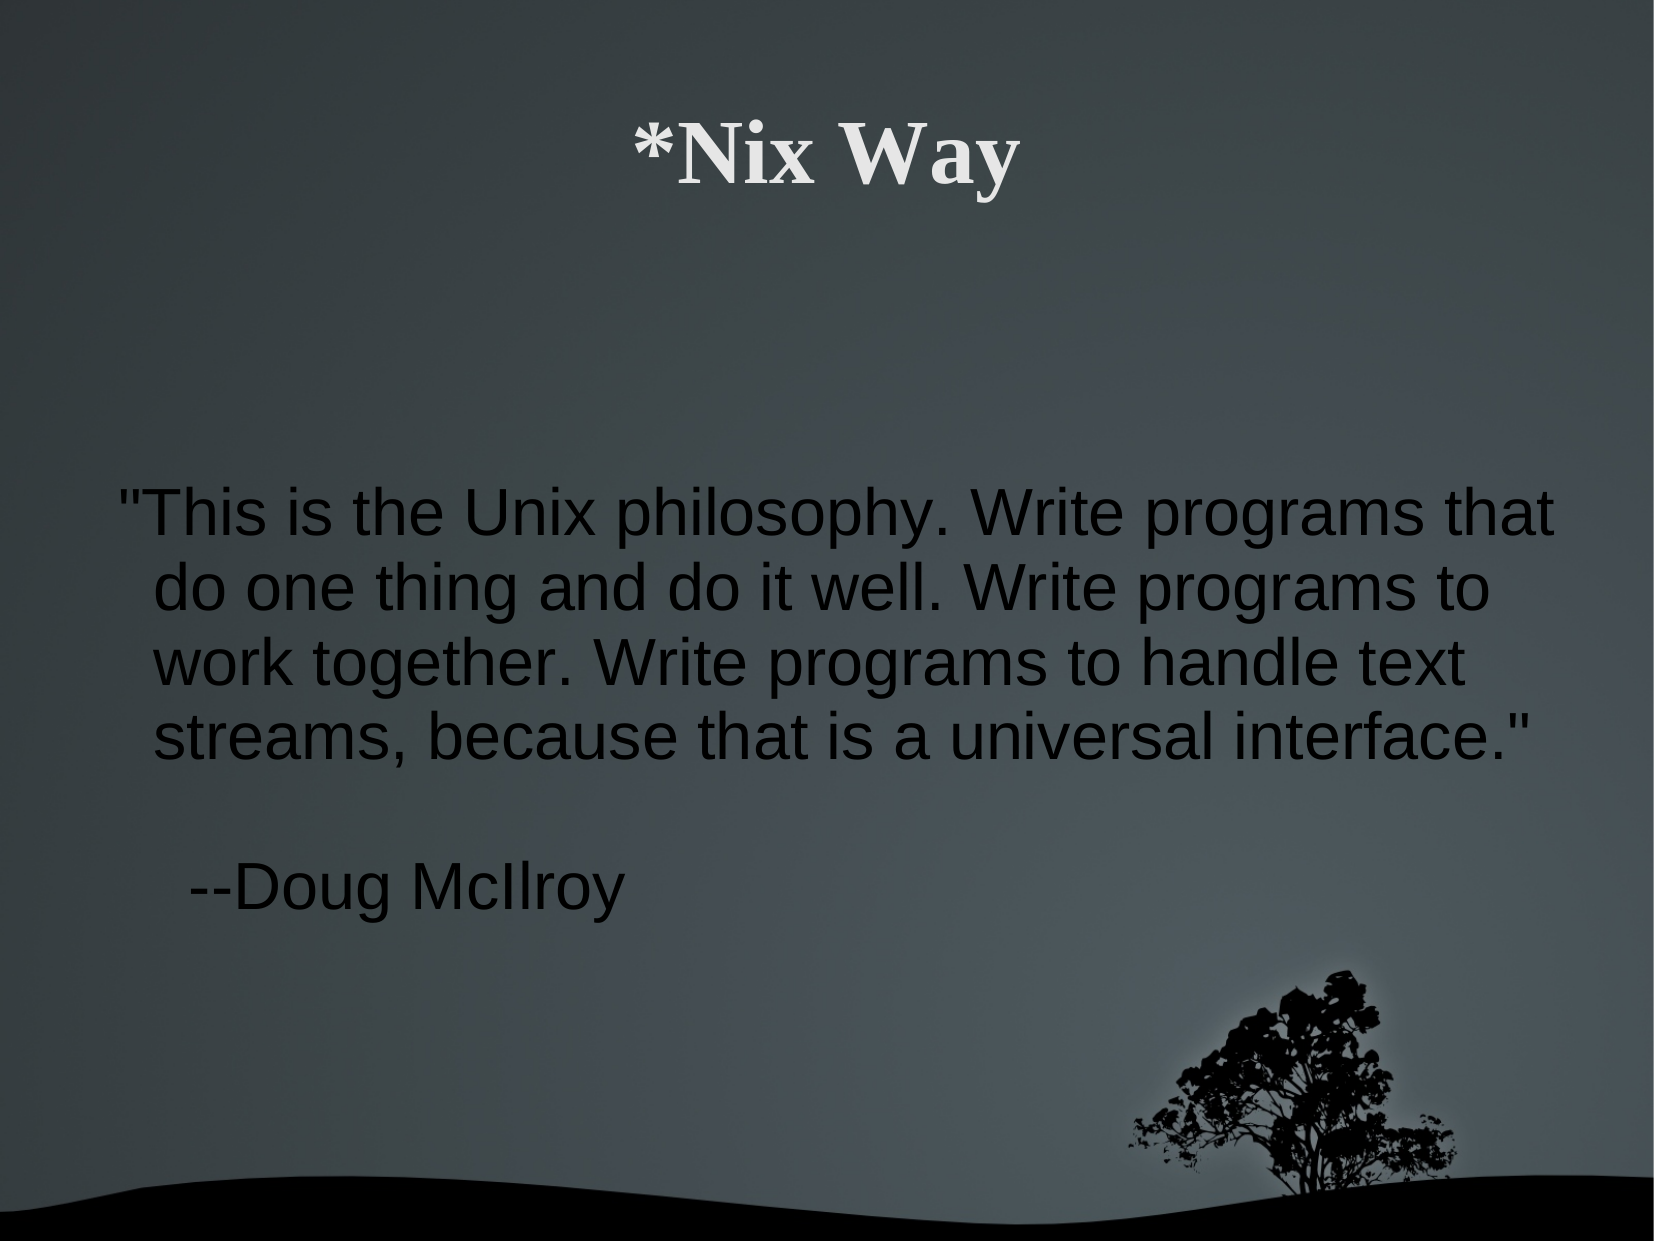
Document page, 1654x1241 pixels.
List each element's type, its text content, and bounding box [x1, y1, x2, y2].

title *Nix Way [82, 56, 1571, 250]
picture [0, 0, 1654, 1241]
subtitle "This is the Unix philosophy. Write programs that do one thing and do it well. Write programs to work together. Write programs to handle text streams, because that is a universal interface." --Doug McIlroy [82, 297, 1571, 1102]
